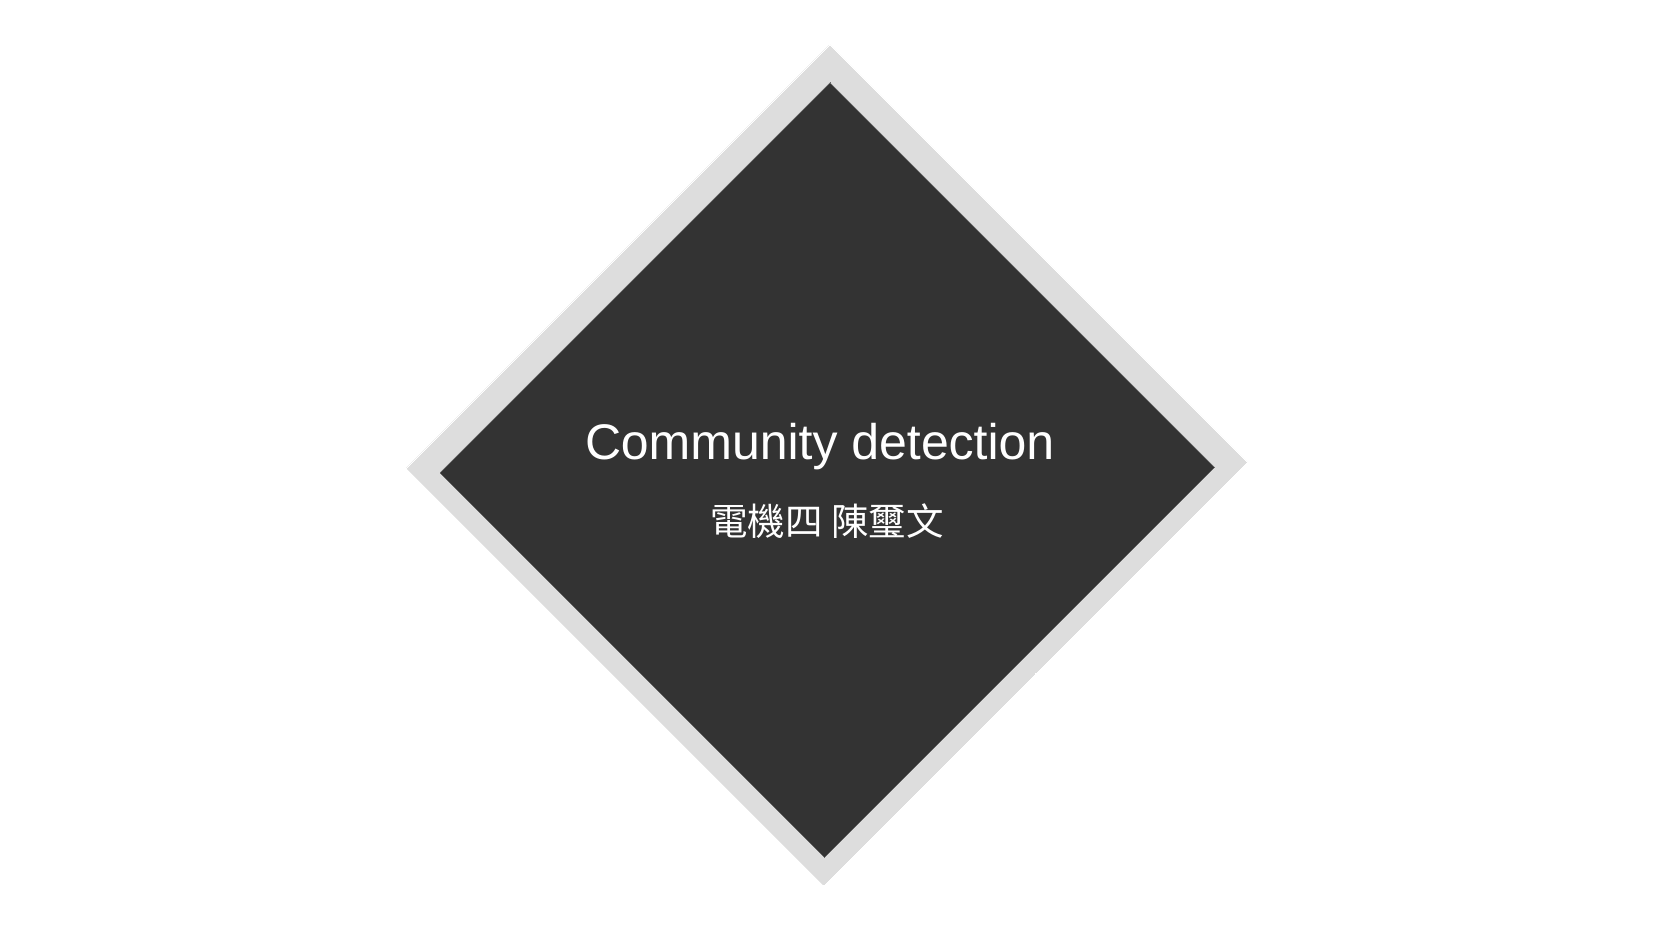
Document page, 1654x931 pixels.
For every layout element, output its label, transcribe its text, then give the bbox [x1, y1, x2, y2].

text_box 電機四 陳璽文 [628, 484, 1025, 584]
text_box [470, 533, 1177, 886]
text_box Community detection [468, 406, 1186, 533]
text_box [405, 44, 1248, 531]
